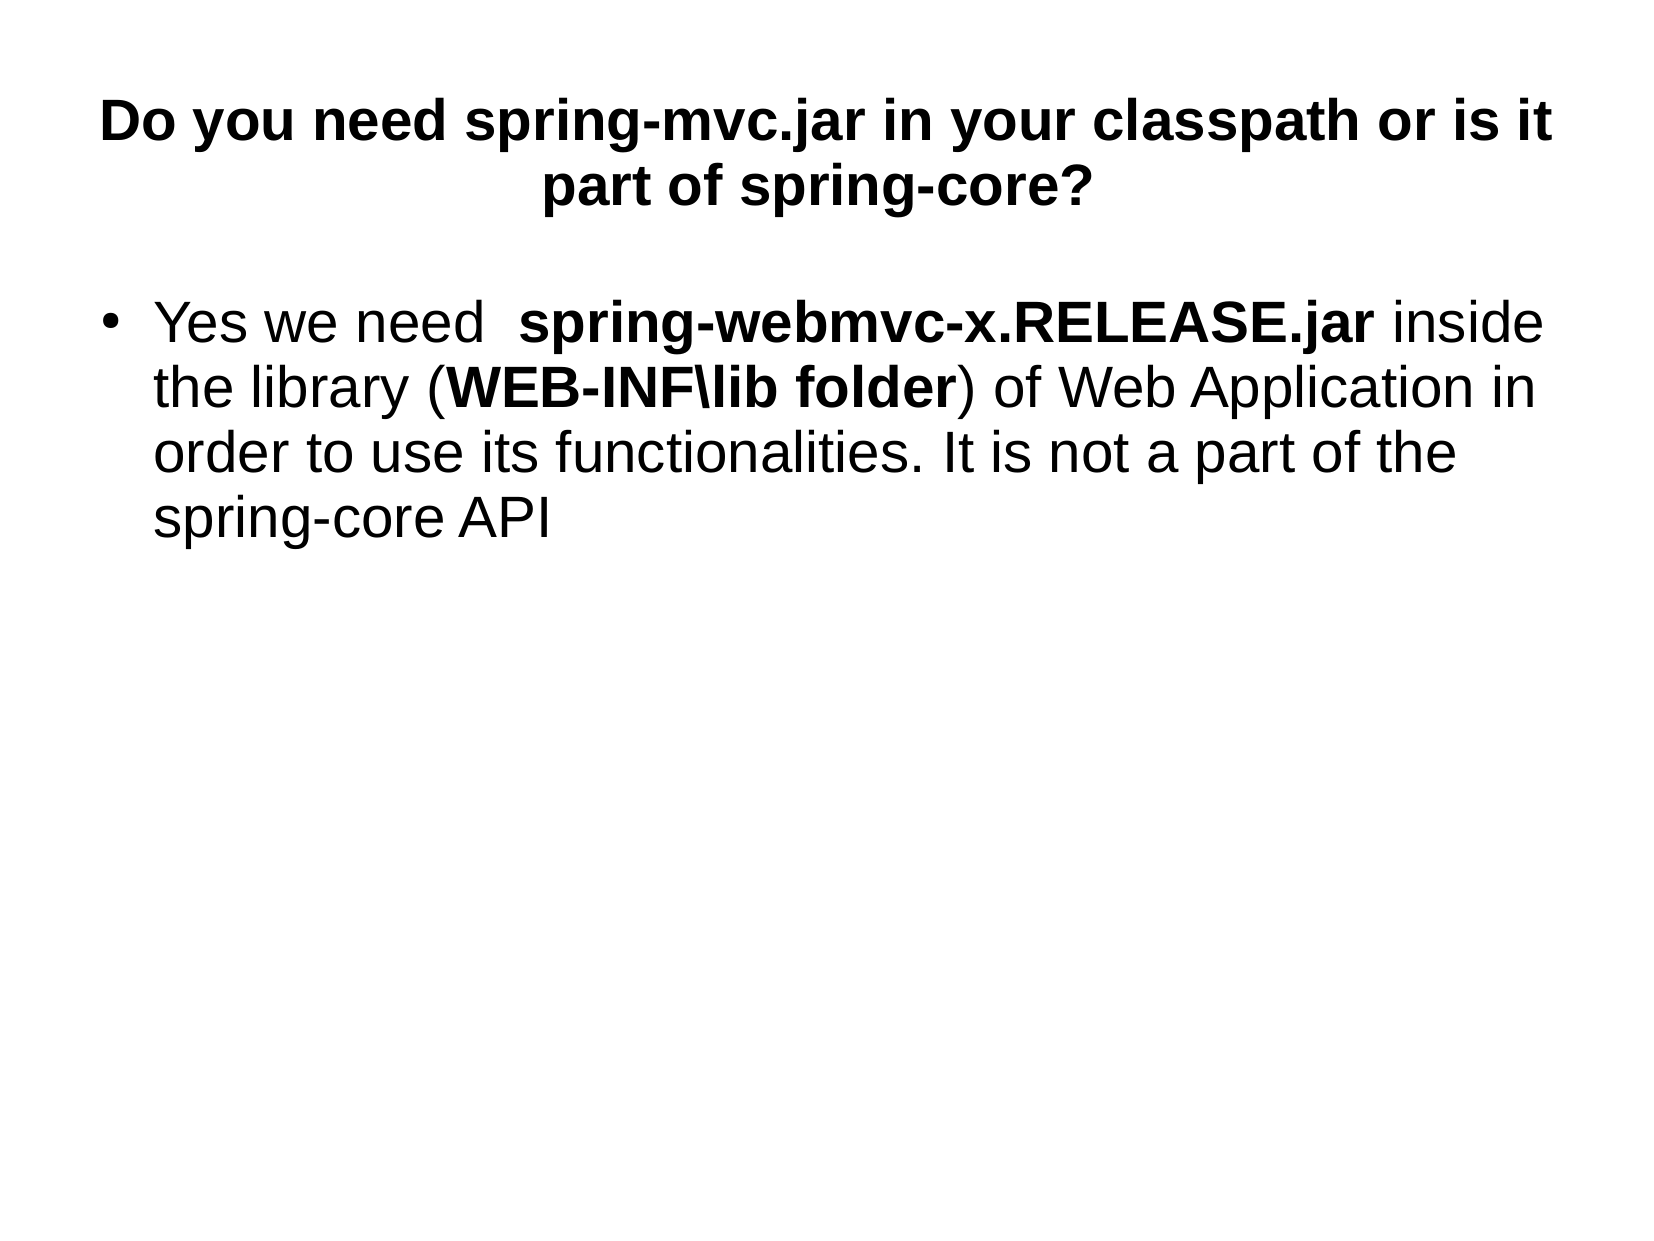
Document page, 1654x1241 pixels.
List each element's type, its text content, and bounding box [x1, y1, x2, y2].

list Yes we need spring-webmvc-x.RELEASE.jar inside the library (WEB-INF\lib folder) of Web Application in order to use its functionalities. It is not a part of the spring-core API [82, 290, 1571, 1153]
title Do you need spring-mvc.jar in your classpath or is it part of spring-core? [82, 49, 1571, 257]
